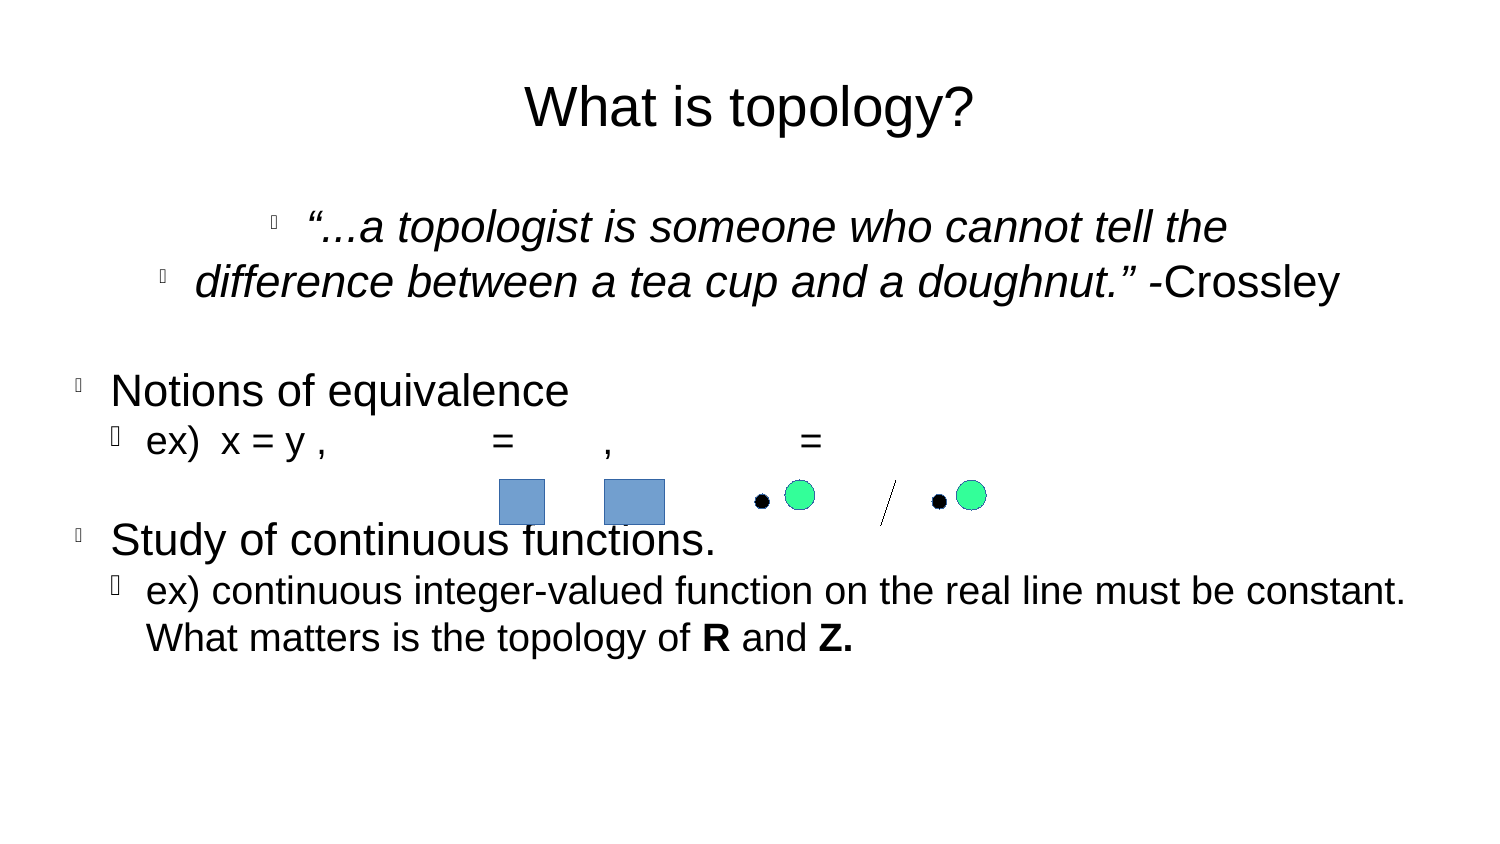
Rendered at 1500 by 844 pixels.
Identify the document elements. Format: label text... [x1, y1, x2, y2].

text_box [604, 479, 665, 525]
text_box [931, 494, 947, 510]
text_box What is topology? [75, 33, 1425, 175]
text_box [784, 479, 815, 510]
text_box [499, 479, 545, 525]
text_box [754, 493, 770, 509]
text_box “...a topologist is someone who cannot tell the difference between a tea cup and a doughnut.” -Crossley Notions of equivalence ex) x = y , = , = Study of continuous functions. ex) continuous integer-valued function on the real line must be constant. What matters is the topology of R and Z. [75, 197, 1425, 810]
text_box [956, 480, 987, 511]
